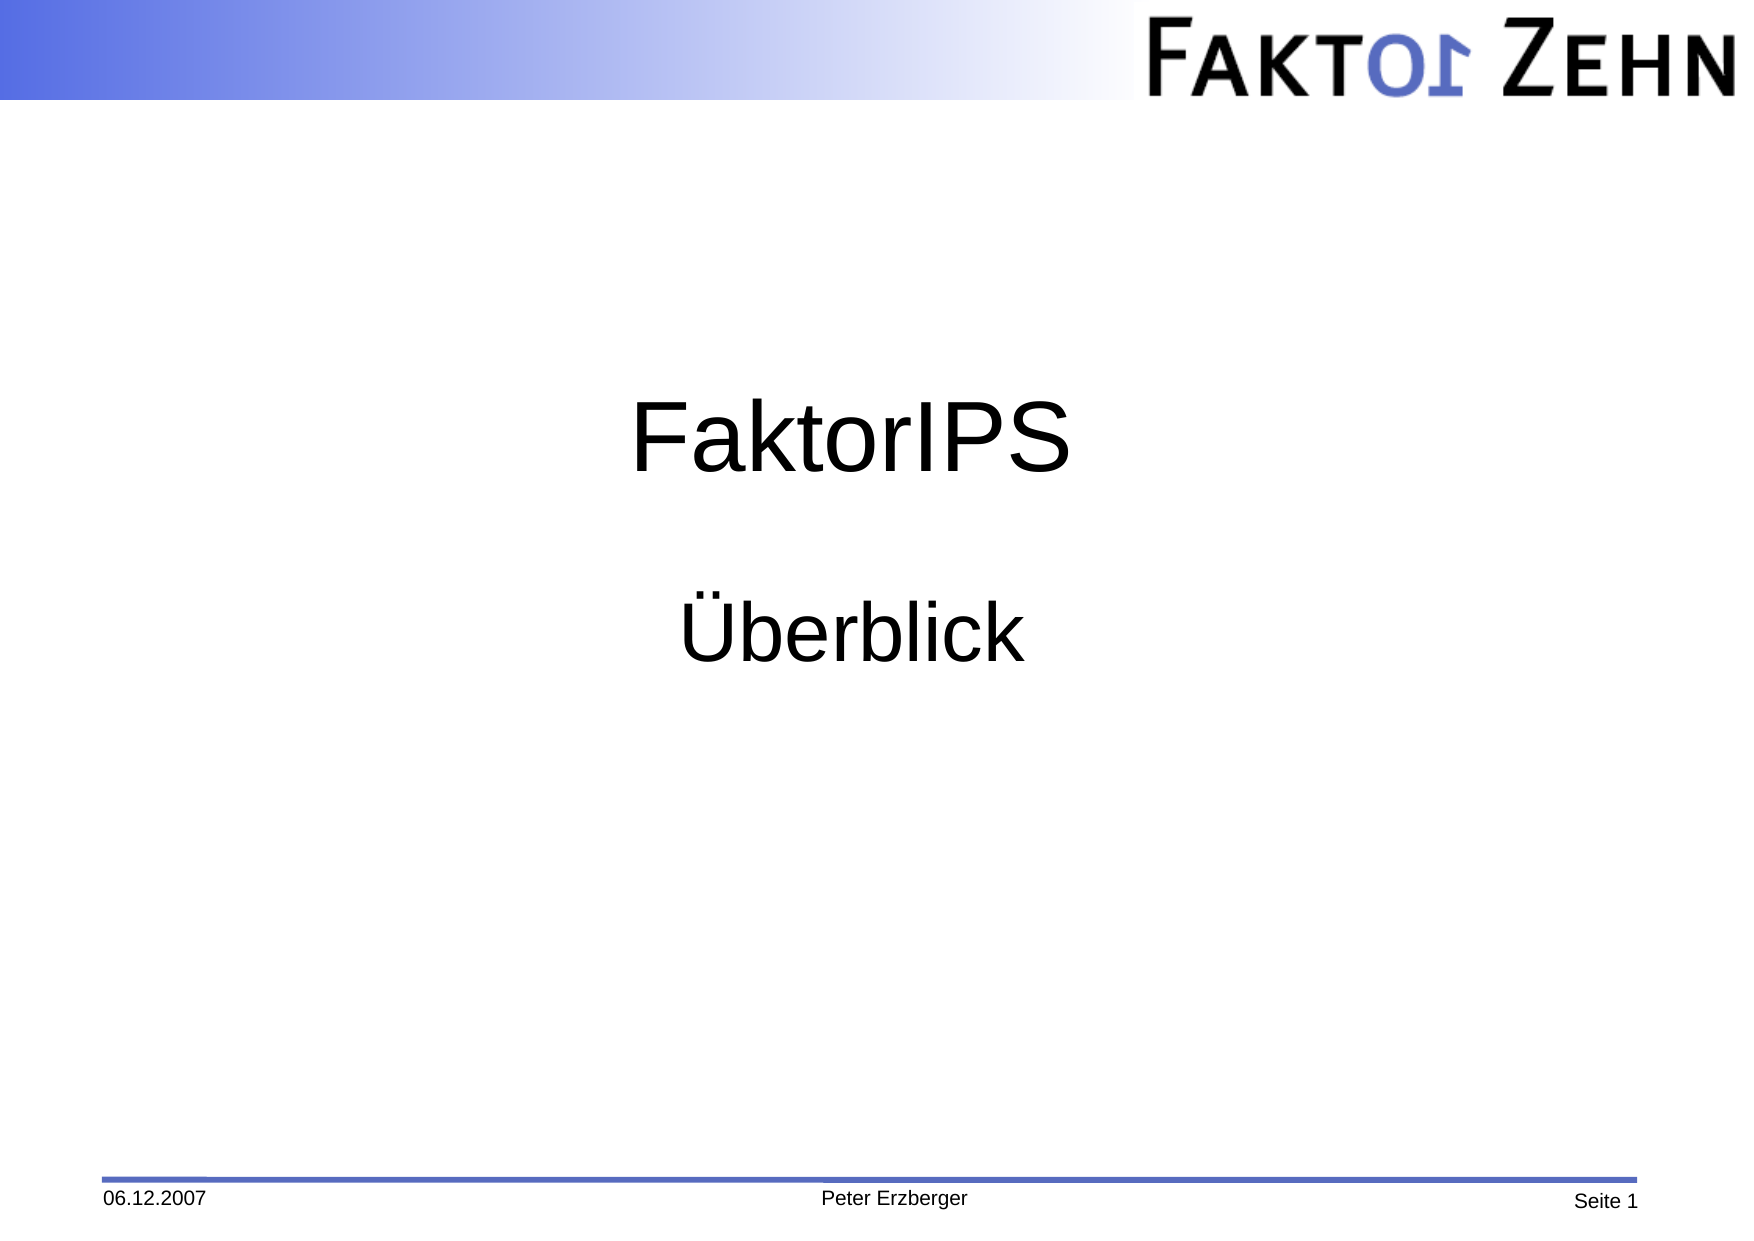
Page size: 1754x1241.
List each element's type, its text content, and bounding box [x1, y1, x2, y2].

picture [1133, 2, 1749, 105]
title FaktorIPS Überblick [153, 381, 1551, 680]
